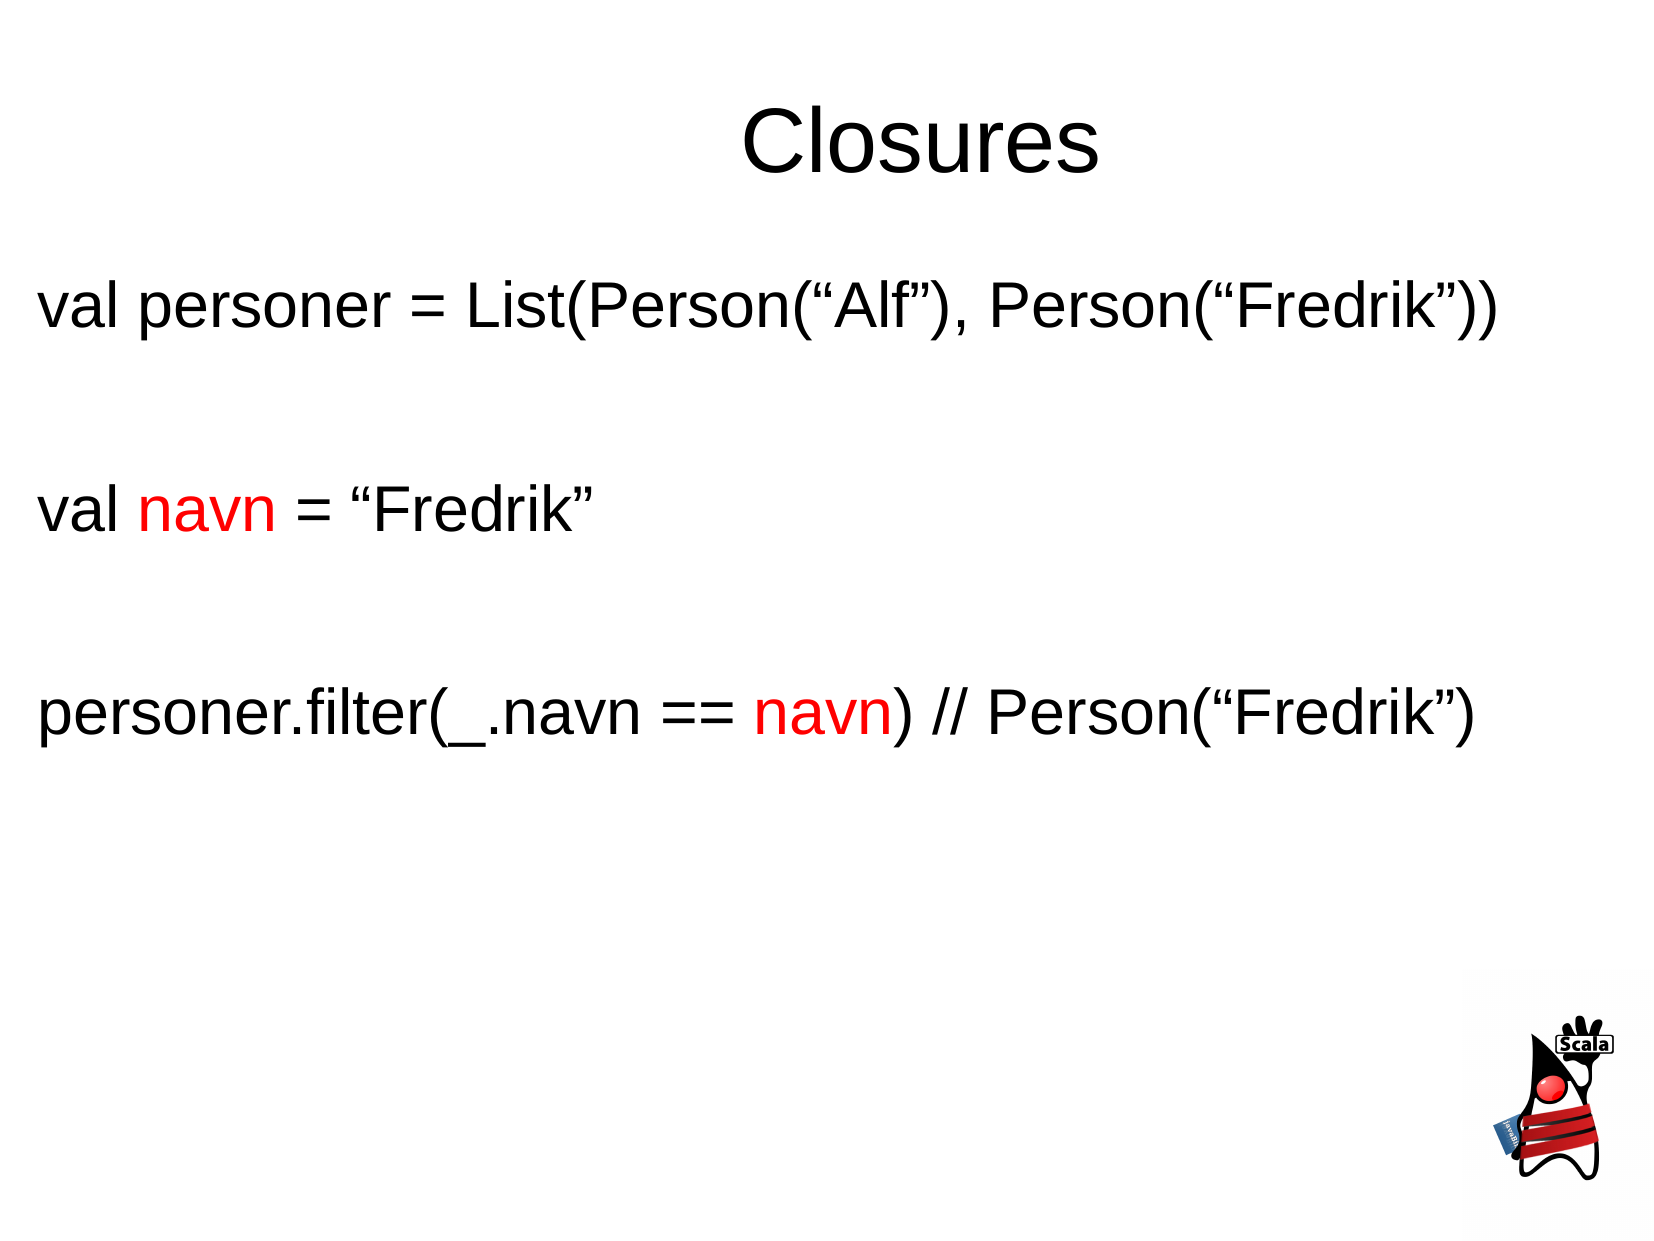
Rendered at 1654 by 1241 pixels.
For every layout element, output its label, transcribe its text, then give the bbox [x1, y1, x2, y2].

picture [1462, 1088, 1654, 1241]
list val personer = List(Person(“Alf”), Person(“Fredrik”)) val navn = “Fredrik” personer.filter(_.navn == navn) // Person(“Fredrik”) [37, 268, 1654, 1088]
title Closures [177, 45, 1654, 238]
